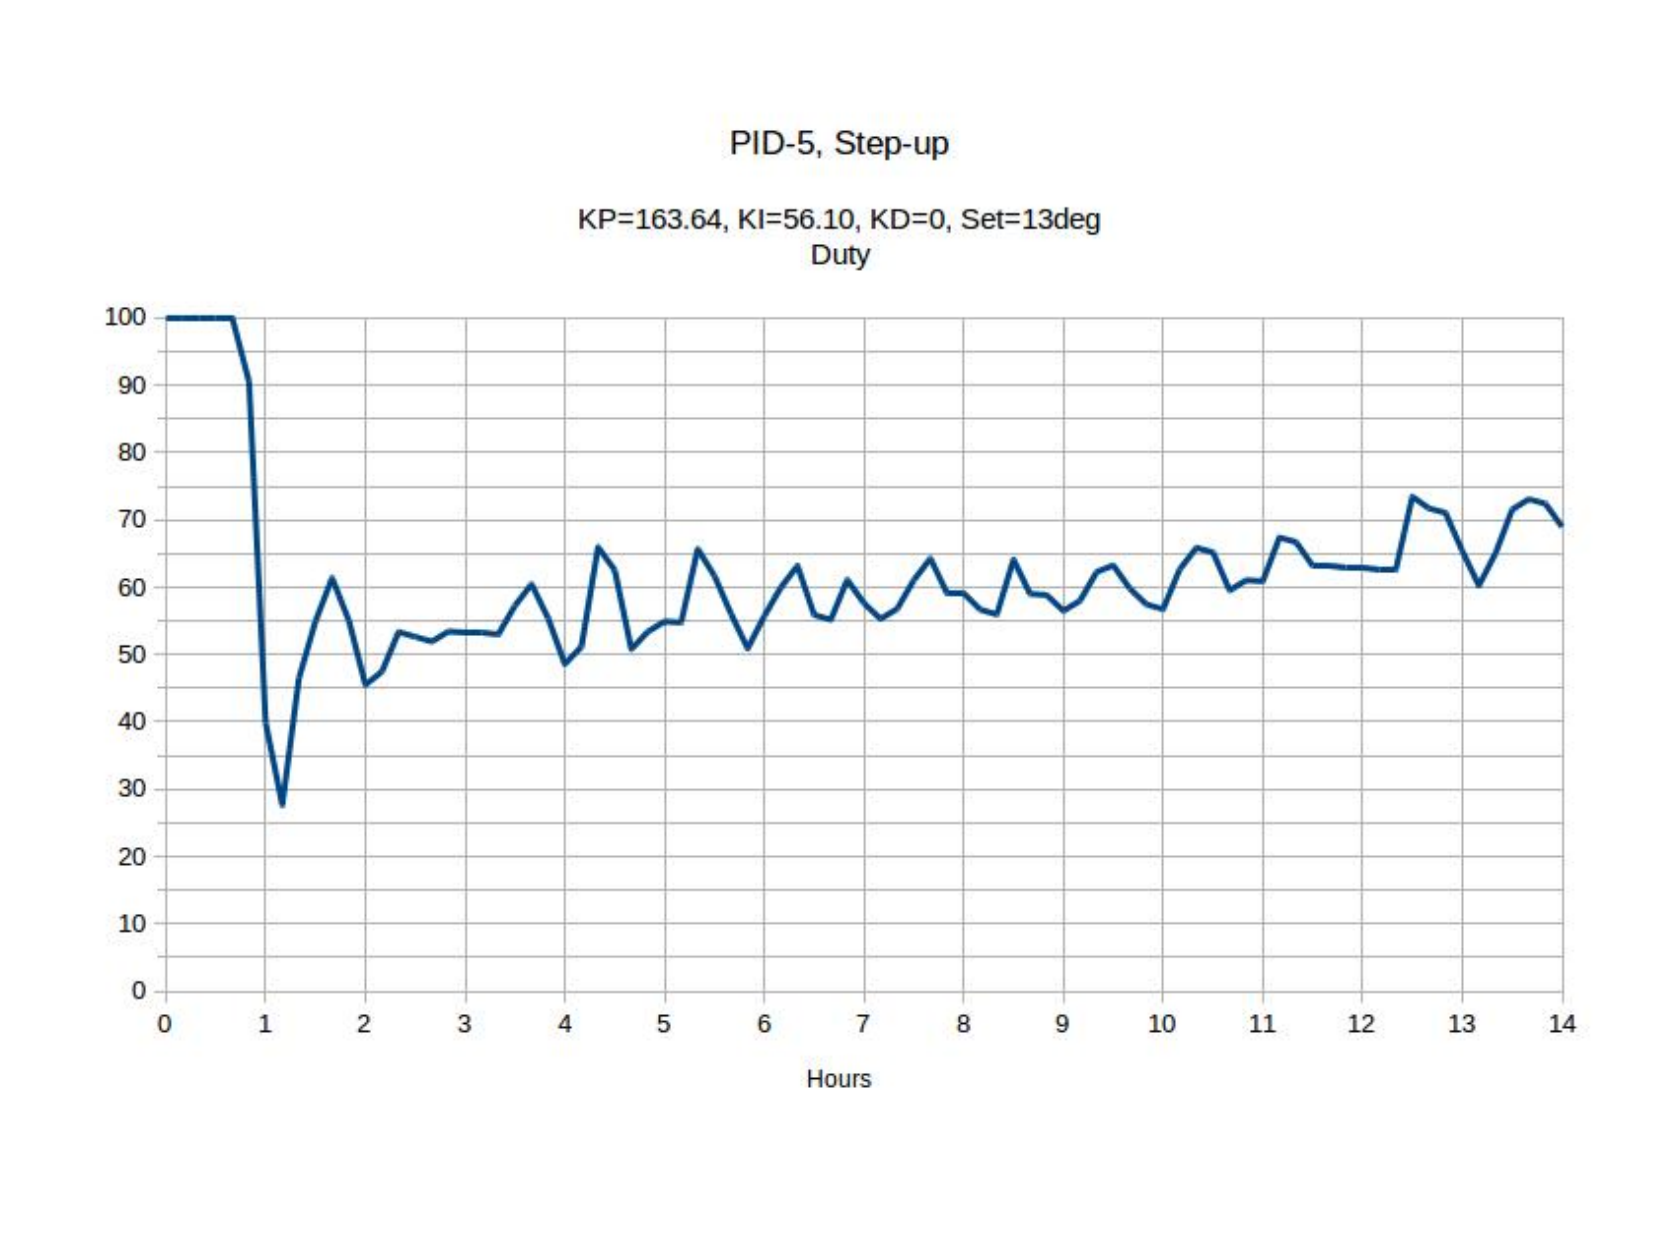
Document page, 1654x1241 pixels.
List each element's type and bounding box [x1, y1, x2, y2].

picture [75, 82, 1606, 1133]
